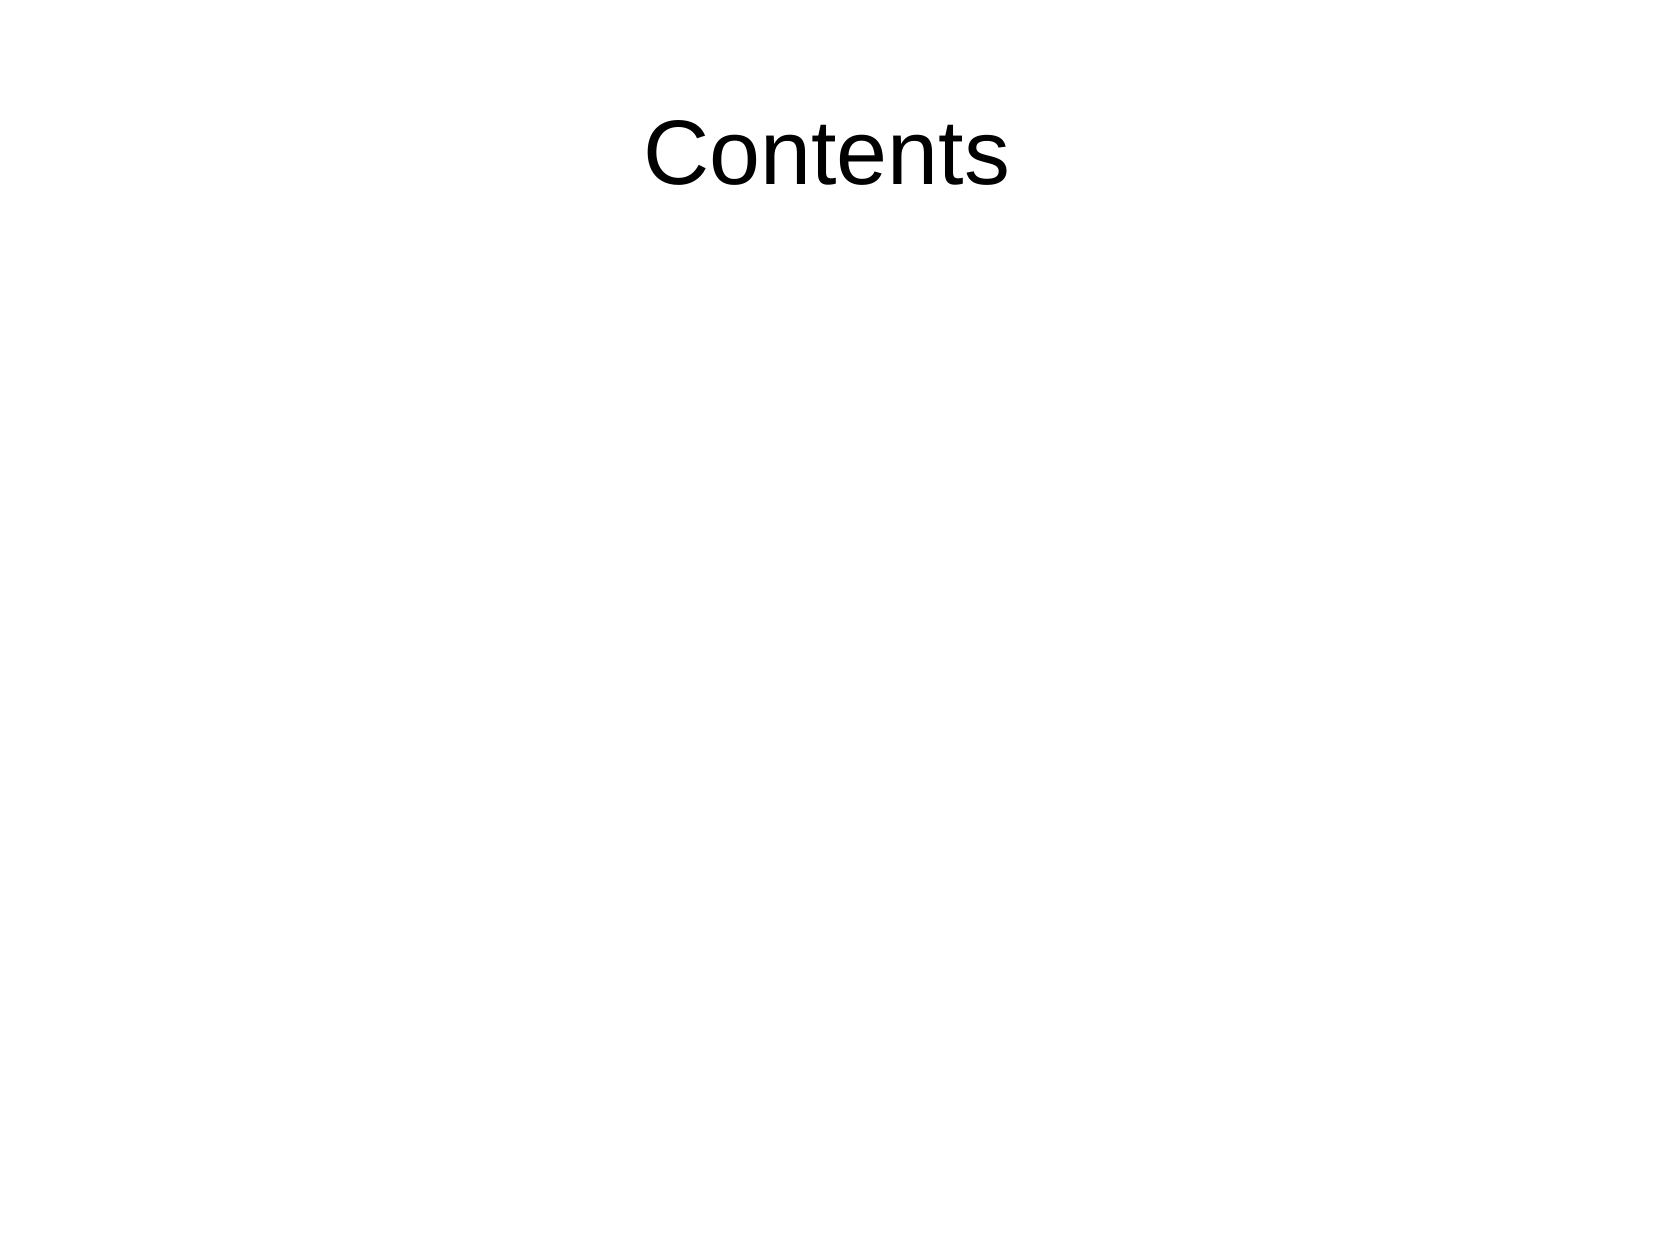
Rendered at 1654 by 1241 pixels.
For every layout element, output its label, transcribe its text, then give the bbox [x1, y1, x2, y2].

title Contents [82, 49, 1571, 257]
